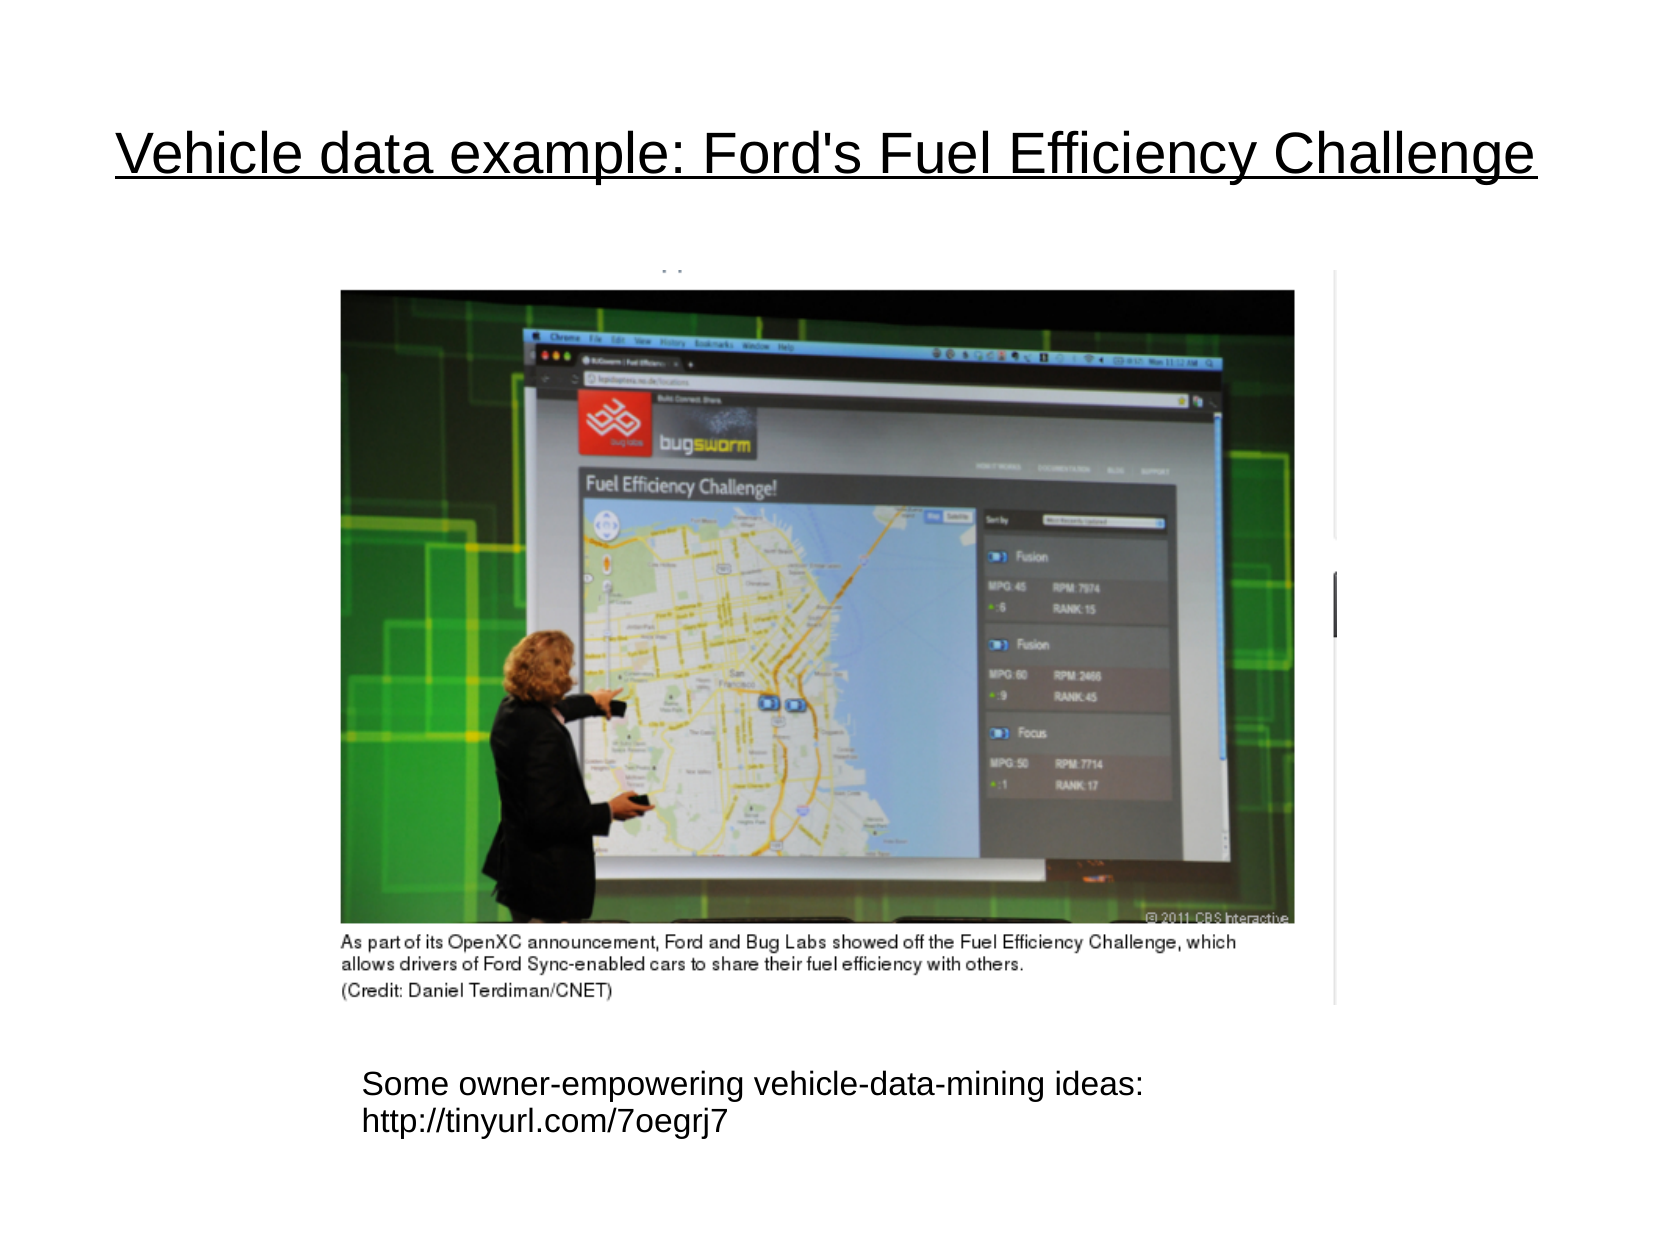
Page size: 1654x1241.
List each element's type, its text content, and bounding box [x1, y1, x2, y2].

text_box Some owner-empowering vehicle-data-mining ideas: http://tinyurl.com/7oegrj7 [361, 1065, 1292, 1141]
picture [316, 270, 1337, 1006]
title Vehicle data example: Ford's Fuel Efficiency Challenge [82, 49, 1571, 257]
